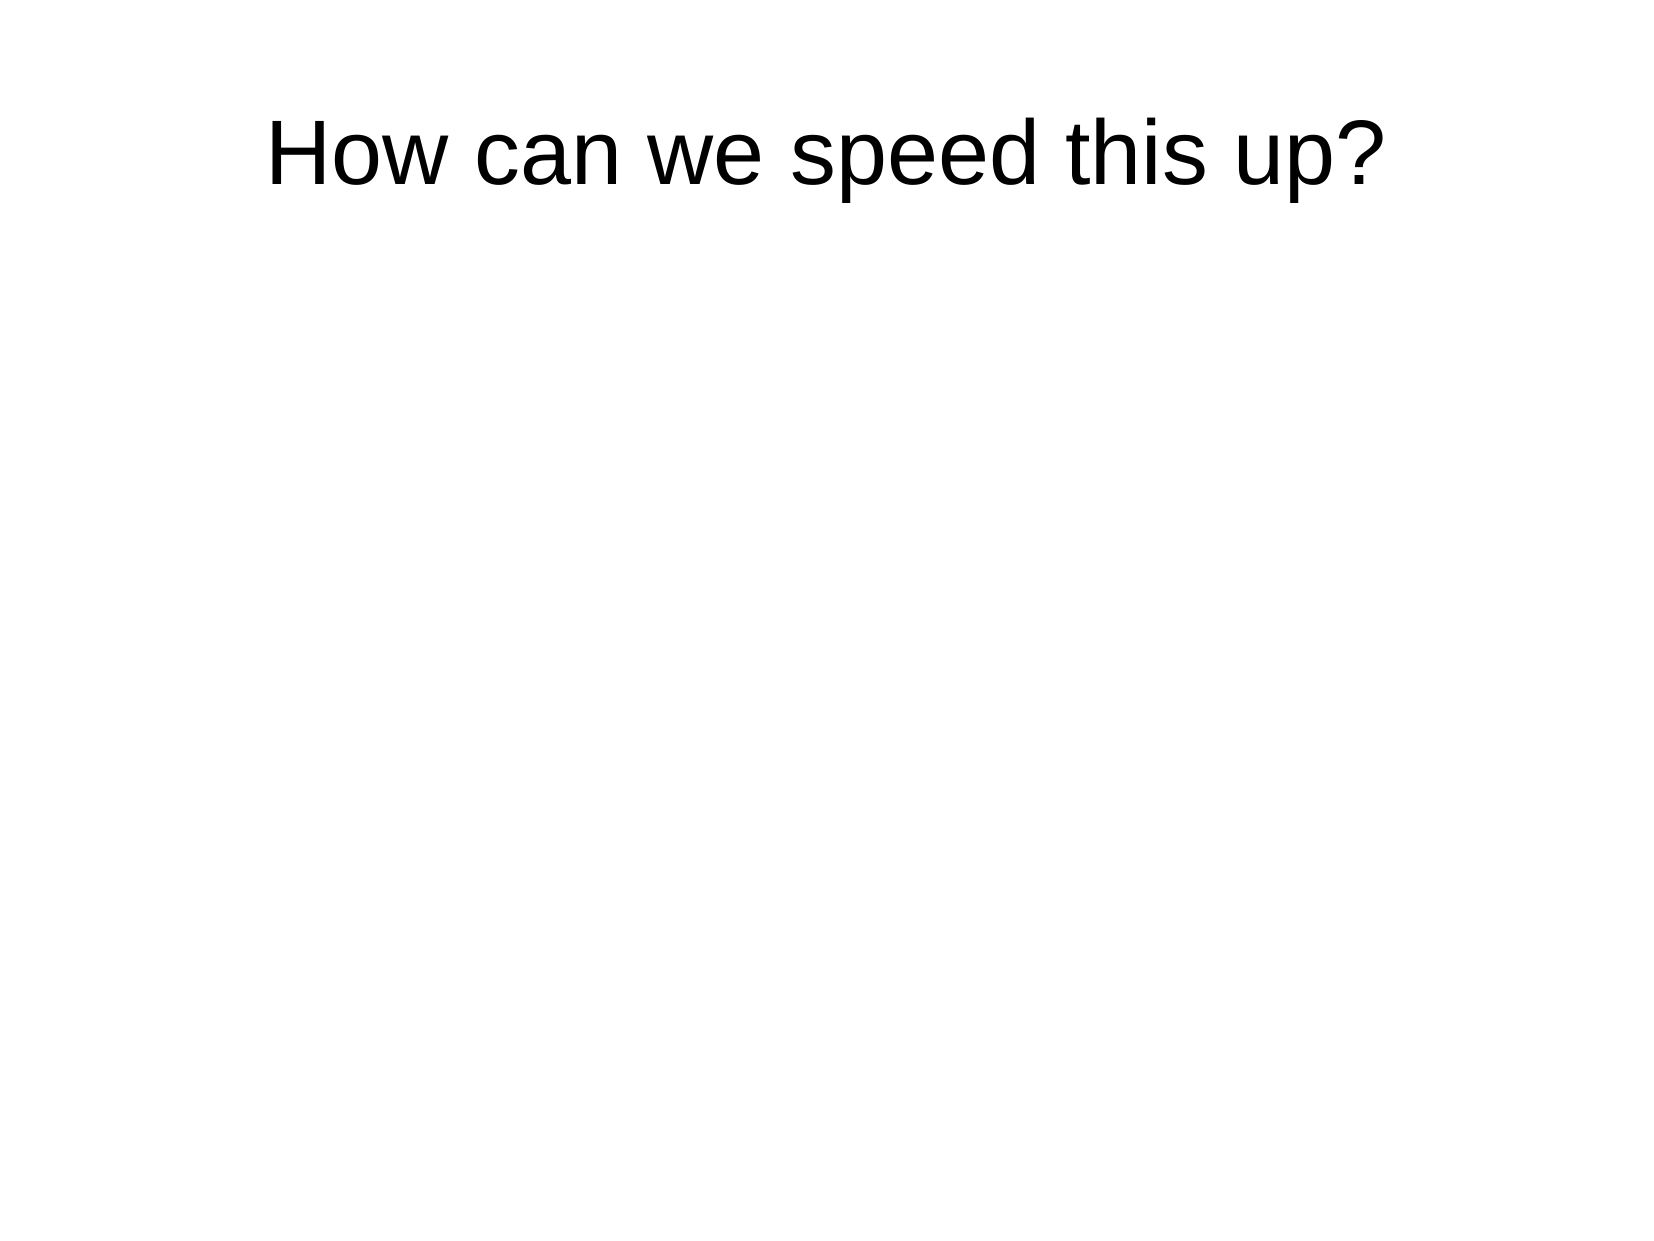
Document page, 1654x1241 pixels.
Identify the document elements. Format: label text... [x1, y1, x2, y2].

title How can we speed this up? [82, 56, 1571, 250]
